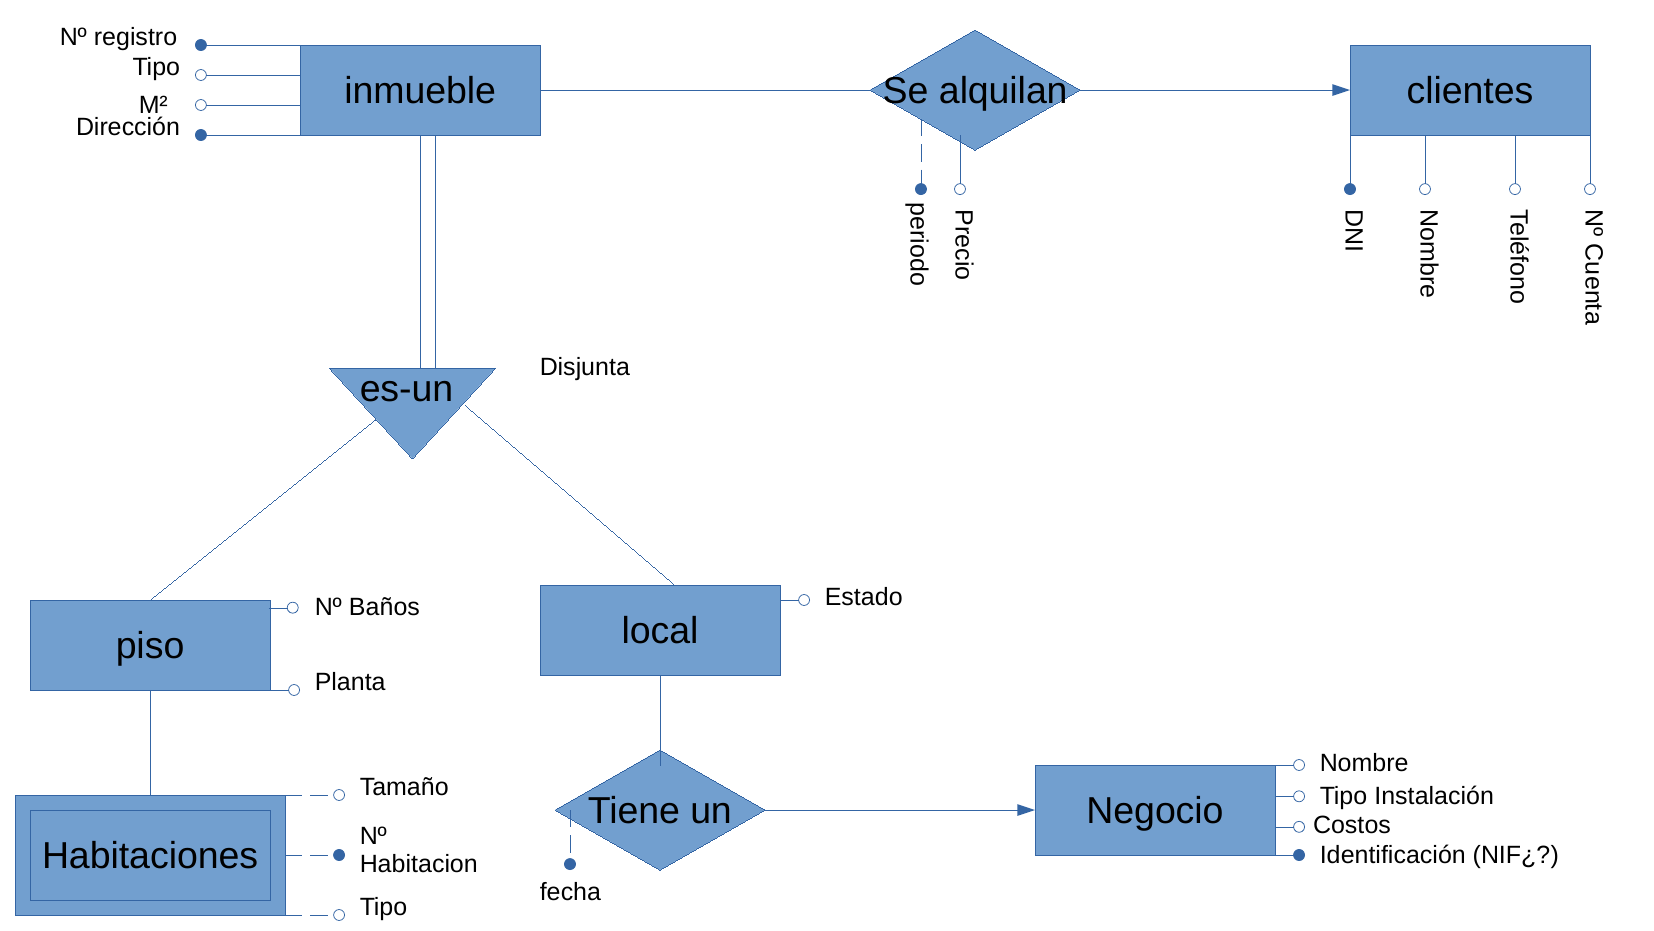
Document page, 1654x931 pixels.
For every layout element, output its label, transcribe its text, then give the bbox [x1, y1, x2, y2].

text_box Planta [300, 660, 451, 706]
text_box es-un [345, 360, 496, 459]
text_box Tiene un [555, 750, 766, 870]
text_box Disjunta [525, 345, 676, 416]
text_box Identificación (NIF¿?) [1305, 833, 1606, 905]
text_box Tipo [345, 886, 496, 931]
text_box piso [30, 600, 271, 691]
text_box Se alquilan [870, 80, 902, 101]
text_box Se alquilan [888, 30, 1081, 151]
text_box local [15, 795, 286, 916]
text_box Costos [1298, 803, 1524, 849]
text_box M² [123, 83, 184, 105]
text_box Tamaño [345, 765, 496, 811]
text_box DNI [1320, 195, 1376, 361]
text_box Negocio [1035, 765, 1276, 856]
text_box Nº registro [45, 15, 196, 45]
text_box local [540, 585, 781, 676]
text_box Estado [810, 575, 961, 621]
text_box Dirección [45, 105, 196, 151]
text_box Nombre [1395, 195, 1451, 361]
text_box Nombre [1305, 741, 1456, 774]
text_box Nº Cuenta [1560, 195, 1616, 361]
text_box fecha [525, 870, 676, 916]
text_box Tipo Instalación [1305, 774, 1531, 820]
text_box Teléfono [1485, 195, 1541, 361]
text_box Tipo [45, 45, 196, 91]
text_box Nº Habitacion [345, 814, 496, 886]
text_box periodo [885, 187, 941, 353]
text_box clientes [1350, 45, 1591, 136]
text_box Nº Baños [300, 585, 451, 631]
text_box [329, 368, 345, 386]
text_box Habitaciones [30, 810, 271, 901]
text_box Precio [930, 195, 986, 361]
text_box inmueble [300, 45, 541, 136]
